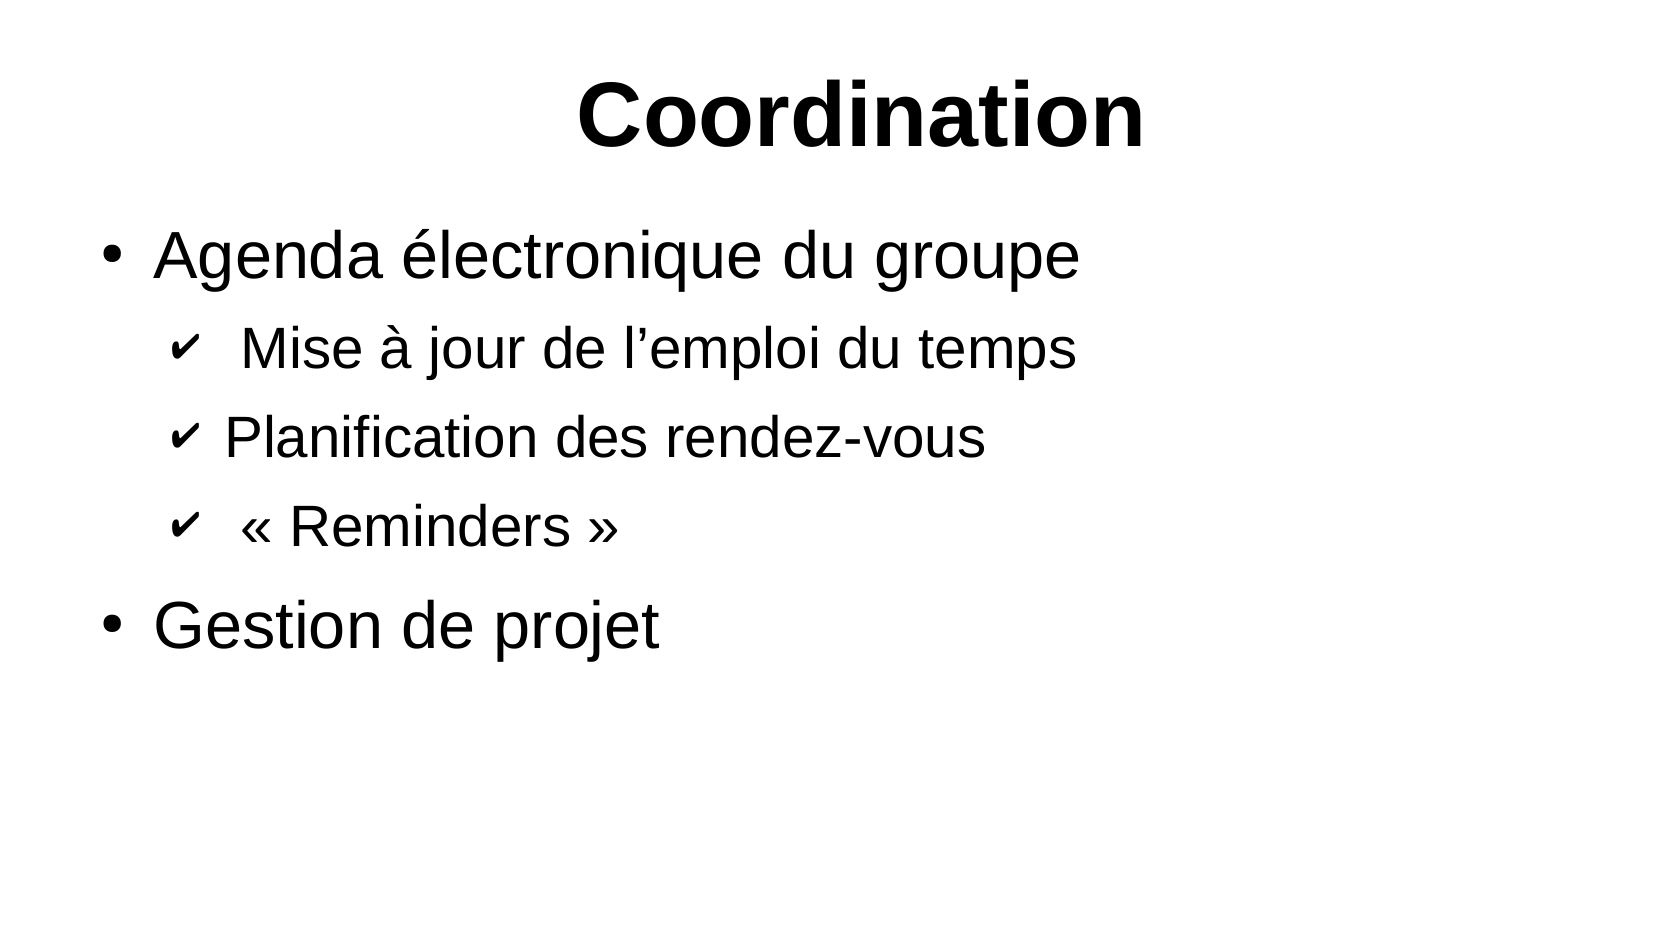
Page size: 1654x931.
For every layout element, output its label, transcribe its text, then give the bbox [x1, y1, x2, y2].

title Coordination [82, 37, 1571, 193]
list Agenda électronique du groupe Mise à jour de l’emploi du temps Planification des rendez-vous « Reminders » Gestion de projet [82, 217, 1571, 758]
